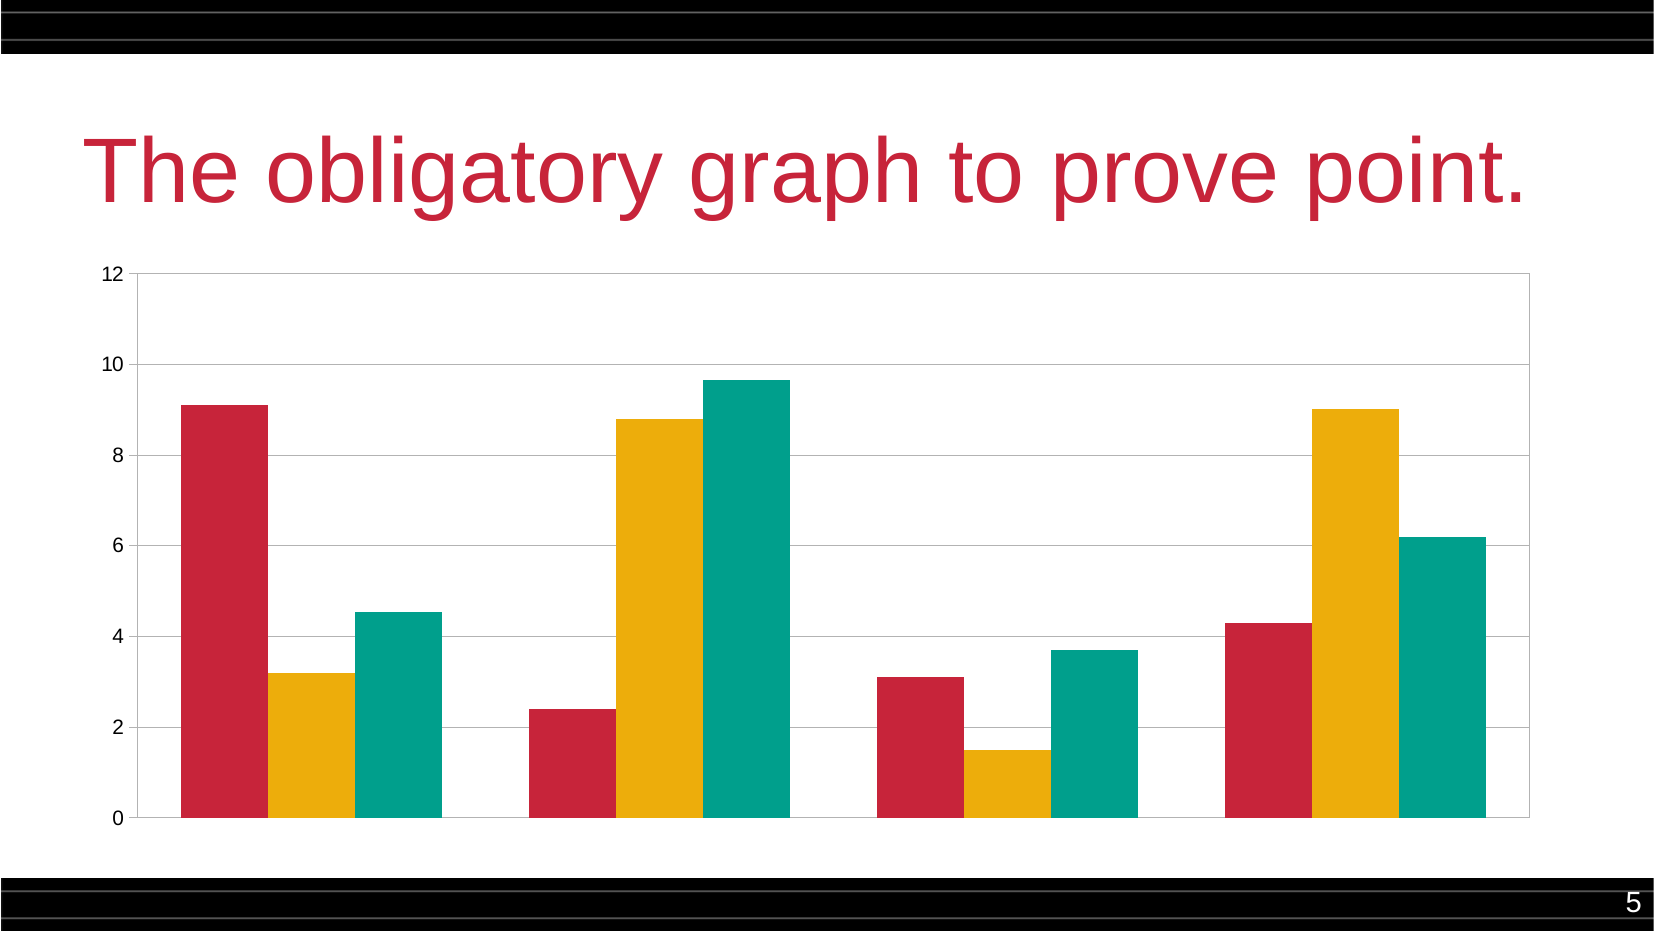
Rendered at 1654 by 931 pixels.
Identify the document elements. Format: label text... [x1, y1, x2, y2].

title The obligatory graph to prove point. [82, 92, 1571, 249]
picture [1, 0, 1654, 54]
picture [1, 878, 1654, 931]
chart [71, 250, 1559, 842]
